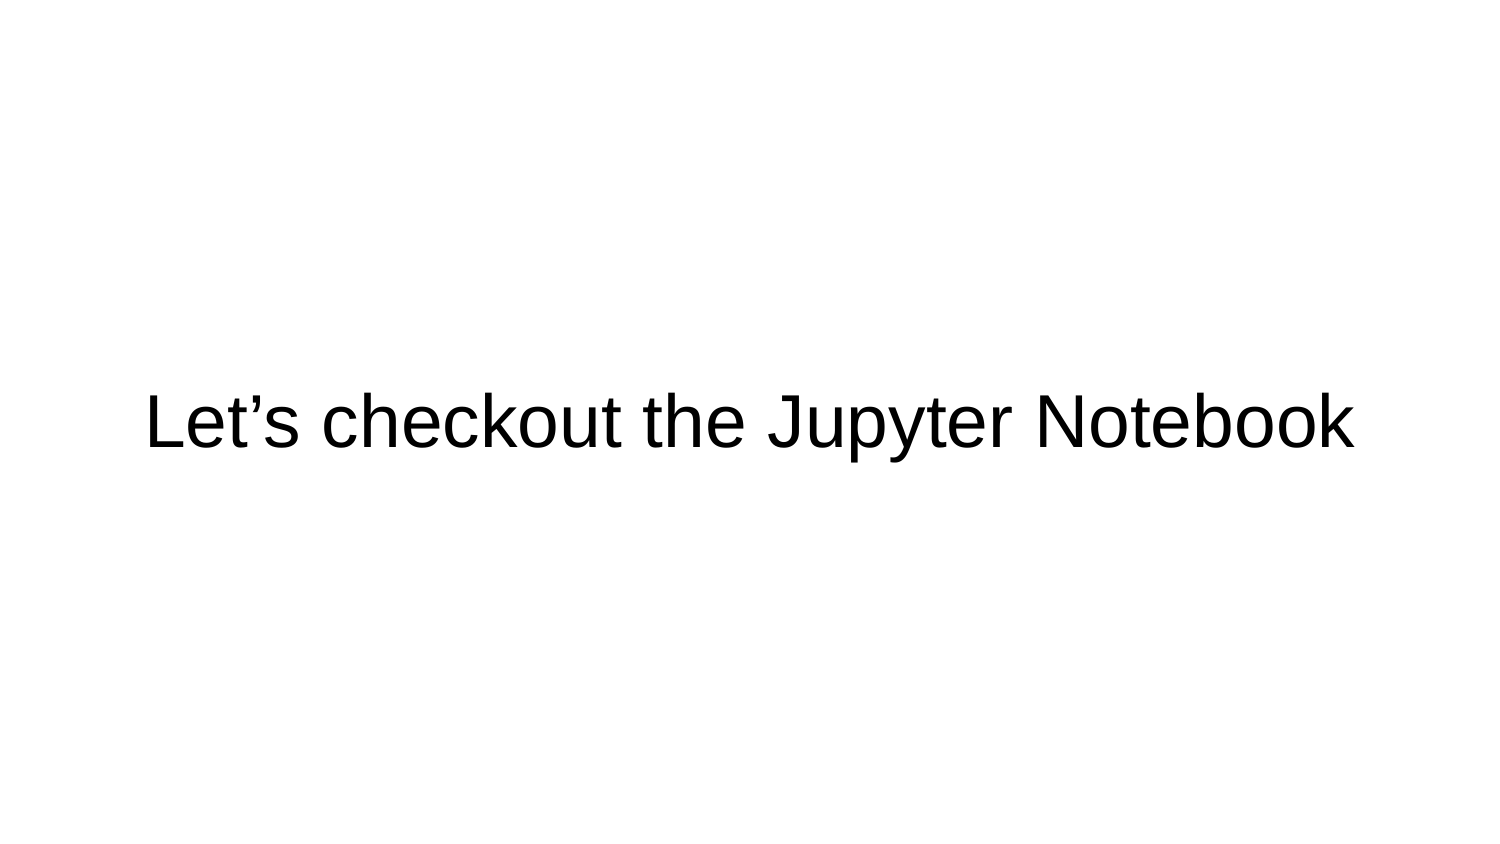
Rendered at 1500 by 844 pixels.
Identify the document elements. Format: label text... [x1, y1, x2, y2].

title Let’s checkout the Jupyter Notebook [51, 352, 1449, 491]
